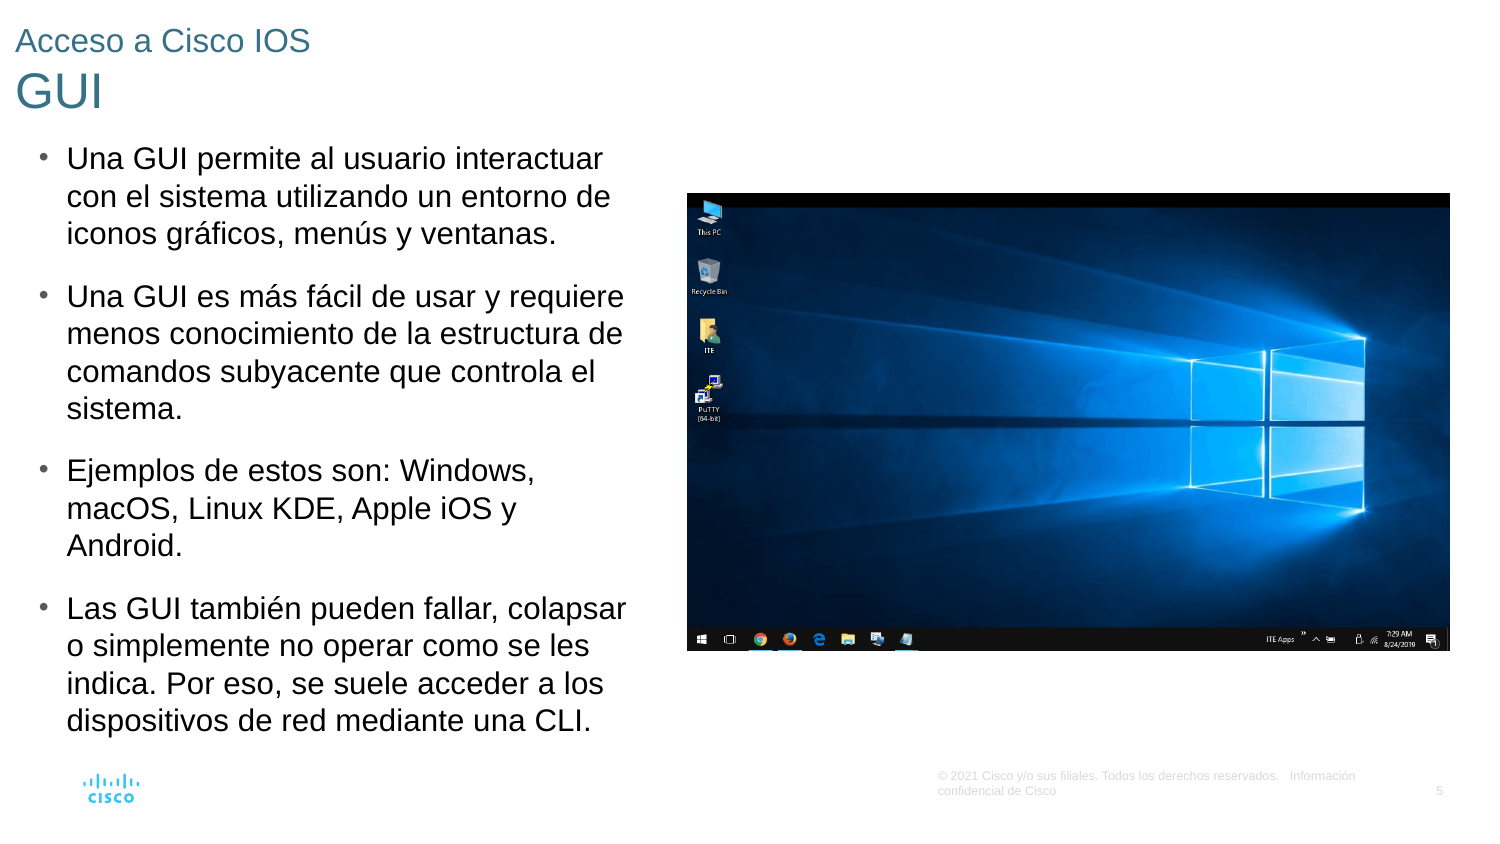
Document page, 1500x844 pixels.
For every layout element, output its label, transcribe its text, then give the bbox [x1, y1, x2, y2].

title Acceso a Cisco IOS GUI [0, 6, 1500, 131]
list Una GUI permite al usuario interactuar con el sistema utilizando un entorno de iconos gráficos, menús y ventanas. Una GUI es más fácil de usar y requiere menos conocimiento de la estructura de comandos subyacente que controla el sistema. Ejemplos de estos son: Windows, macOS, Linux KDE, Apple iOS y Android. Las GUI también pueden fallar, colapsar o simplemente no operar como se les indica. Por eso, se suele acceder a los dispositivos de red mediante una CLI. [23, 131, 671, 744]
picture [687, 193, 1450, 651]
